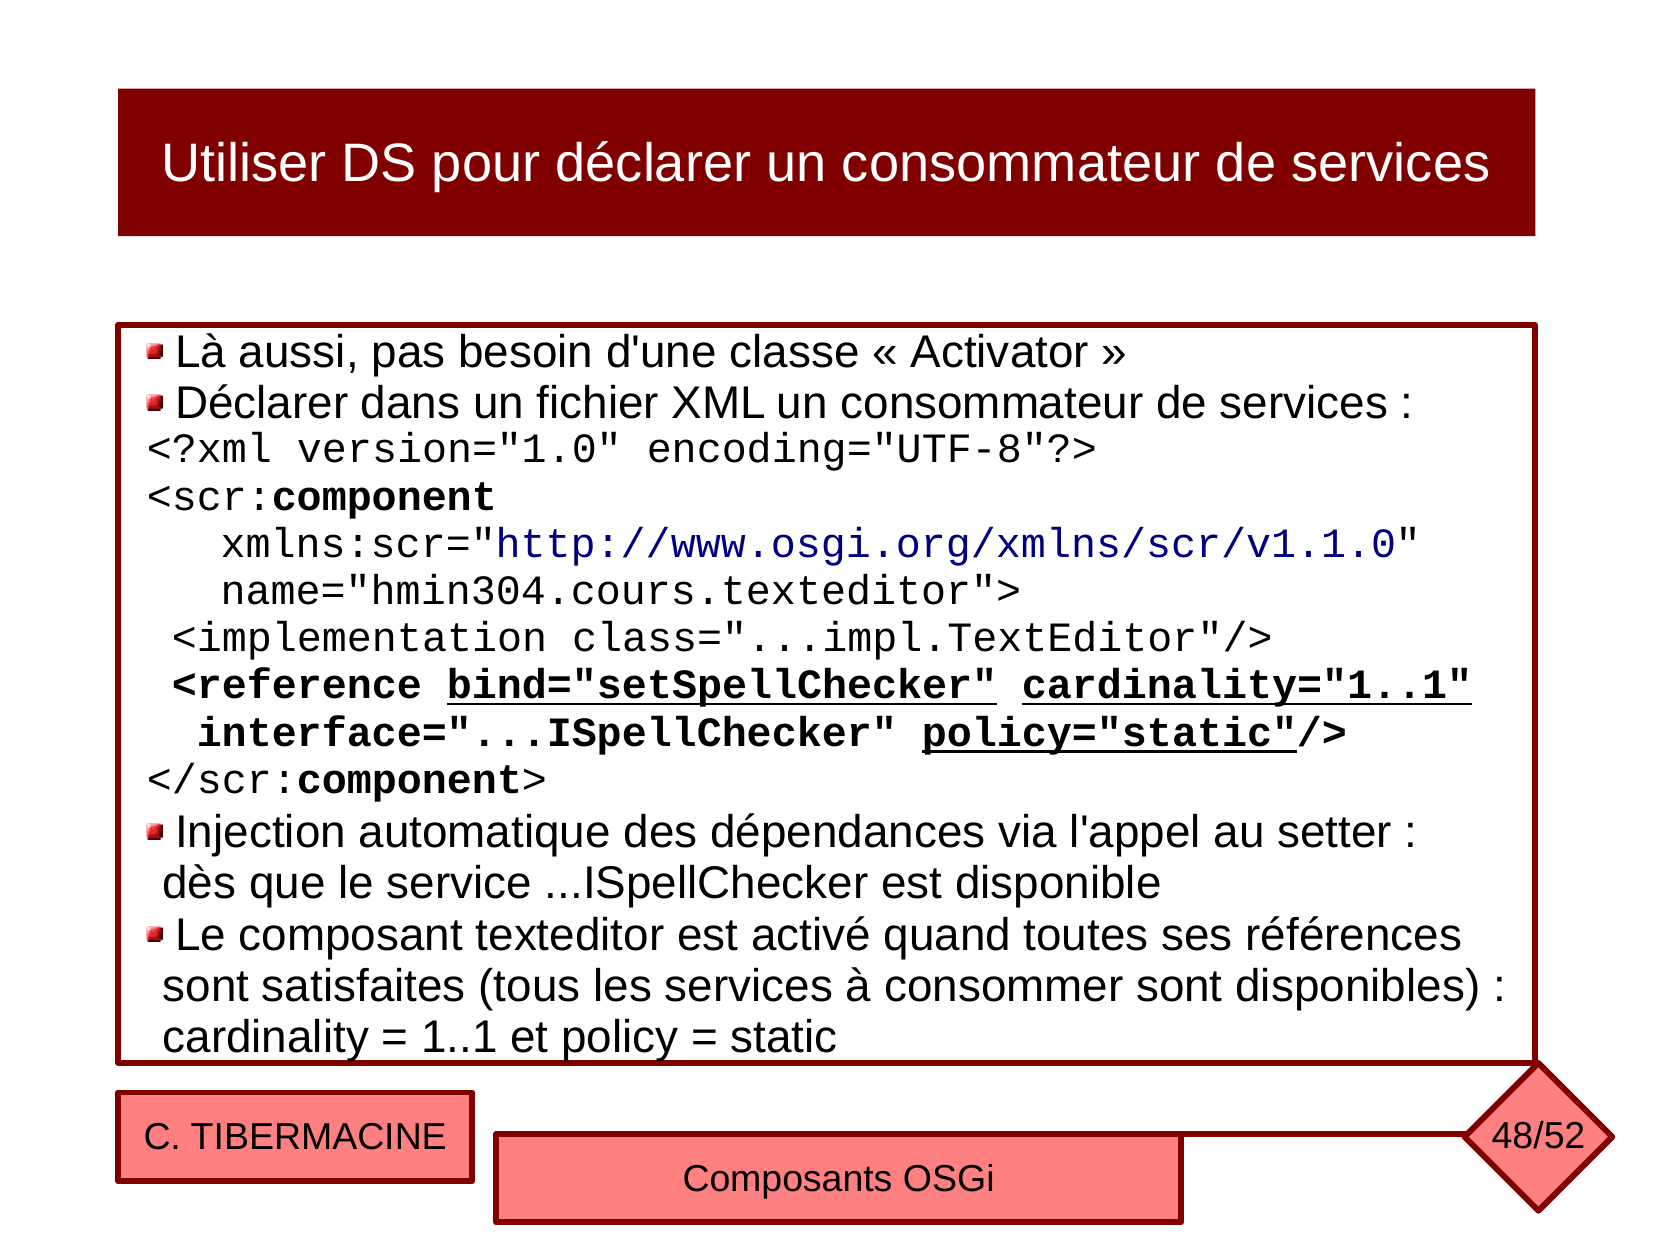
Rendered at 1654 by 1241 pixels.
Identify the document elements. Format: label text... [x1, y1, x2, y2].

text_box [1601, 1125, 1613, 1149]
picture [146, 343, 163, 359]
text_box [1464, 1125, 1476, 1149]
text_box C. TIBERMACINE [118, 1092, 473, 1182]
picture [146, 823, 163, 840]
text_box <numéro>/52 [1476, 1106, 1601, 1206]
text_box Composants OSGi [496, 1133, 1182, 1223]
picture [146, 394, 163, 411]
text_box Utiliser DS pour déclarer un consommateur de services [118, 88, 1536, 237]
picture [146, 926, 163, 942]
text_box [1533, 1206, 1544, 1211]
text_box [1495, 1062, 1582, 1106]
text_box Là aussi, pas besoin d'une classe « Activator » Déclarer dans un fichier XML un consommateur de services : <?xml version="1.0" encoding="UTF-8"?> <scr:component xmlns:scr="http://www.osgi.org/xmlns/scr/v1.1.0" name="hmin304.cours.texteditor"> <implementation class="...impl.TextEditor"/> <reference bind="setSpellChecker" cardinality="1..1" interface="...ISpellChecker" policy="static"/> </scr:component> Injection automatique des dépendances via l'appel au setter : dès que le service ...ISpellChecker est disponible Le composant texteditor est activé quand toutes ses références sont satisfaites (tous les services à consommer sont disponibles) : cardinality = 1..1 et policy = static [118, 324, 1536, 1063]
